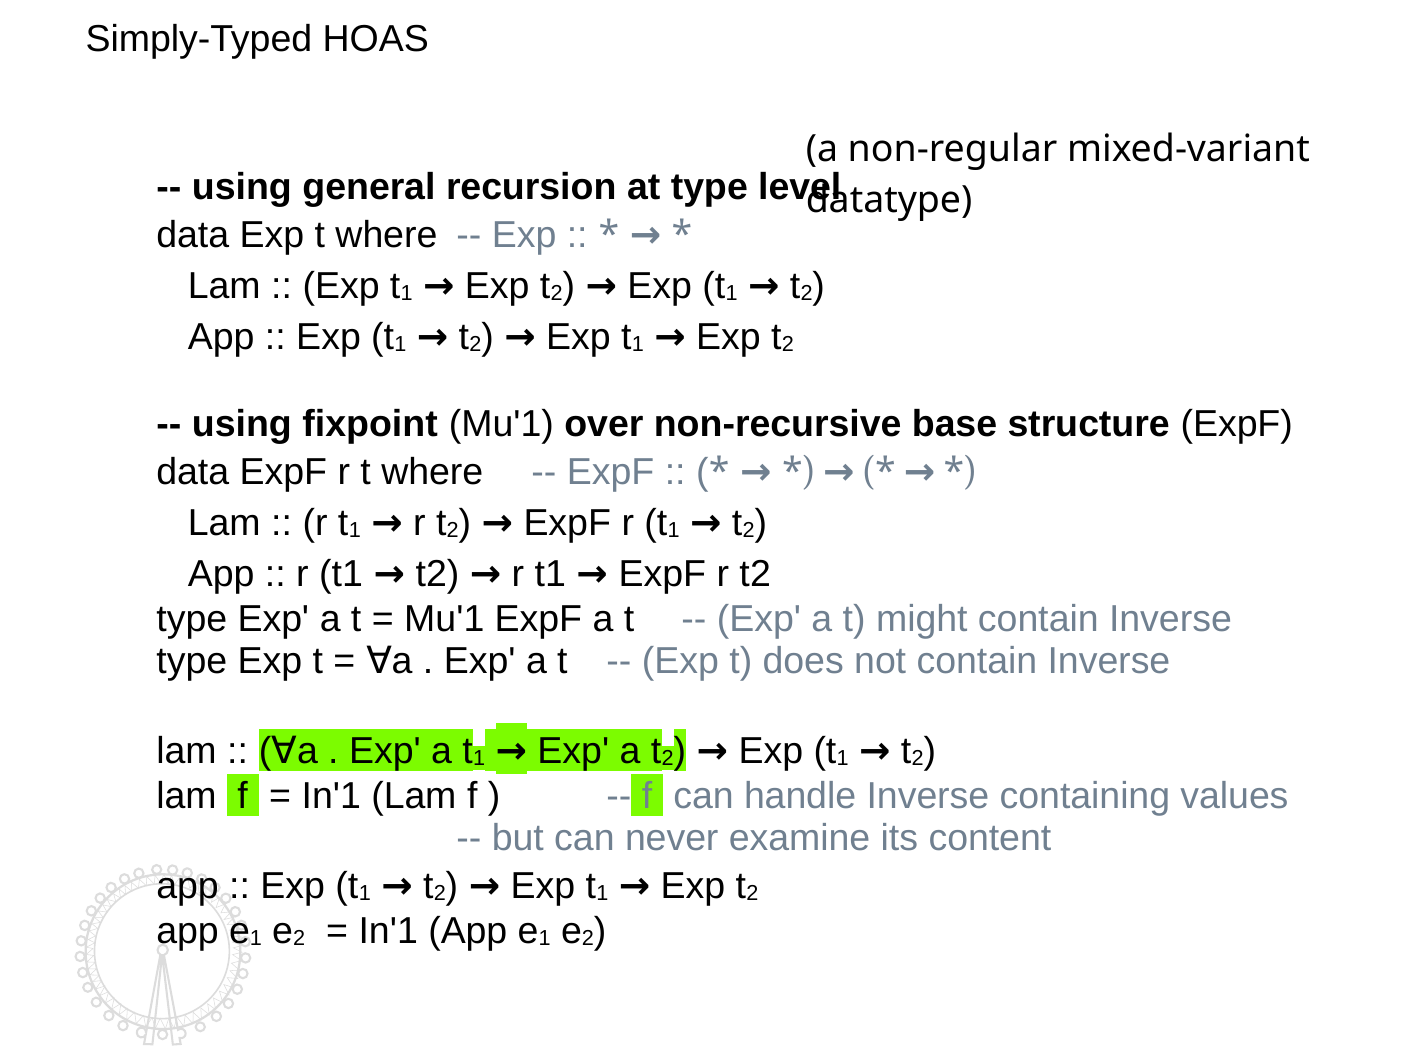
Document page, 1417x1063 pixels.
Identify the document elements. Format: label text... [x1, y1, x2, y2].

title Simply-Typed HOAS [70, 9, 1346, 138]
text_box (a non-regular mixed-variant datatype) [789, 113, 1400, 176]
subtitle -- using general recursion at type level data Exp t where -- Exp :: * → * Lam :: (Exp t1 → Exp t2) → Exp (t1 → t2) App :: Exp (t1 → t2) → Exp t1 → Exp t2 -- using fixpoint (Mu'1) over non-recursive base structure (ExpF) data ExpF r t where -- ExpF :: (* → *) → (* → *) Lam :: (r t1 → r t2) → ExpF r (t1 → t2) App :: r (t1 → t2) → r t1 → ExpF r t2 type Exp' a t = Mu'1 ExpF a t -- (Exp' a t) might contain Inverse type Exp t = ∀a . Exp' a t -- (Exp t) does not contain Inverse lam :: (∀a . Exp' a t1 → Exp' a t2) → Exp (t1 → t2) lam f = In'1 (Lam f ) -- f can handle Inverse containing values -- but can never examine its content app :: Exp (t1 → t2) → Exp t1 → Exp t2 app e1 e2 = In'1 (App e1 e2) [141, 157, 1391, 1027]
